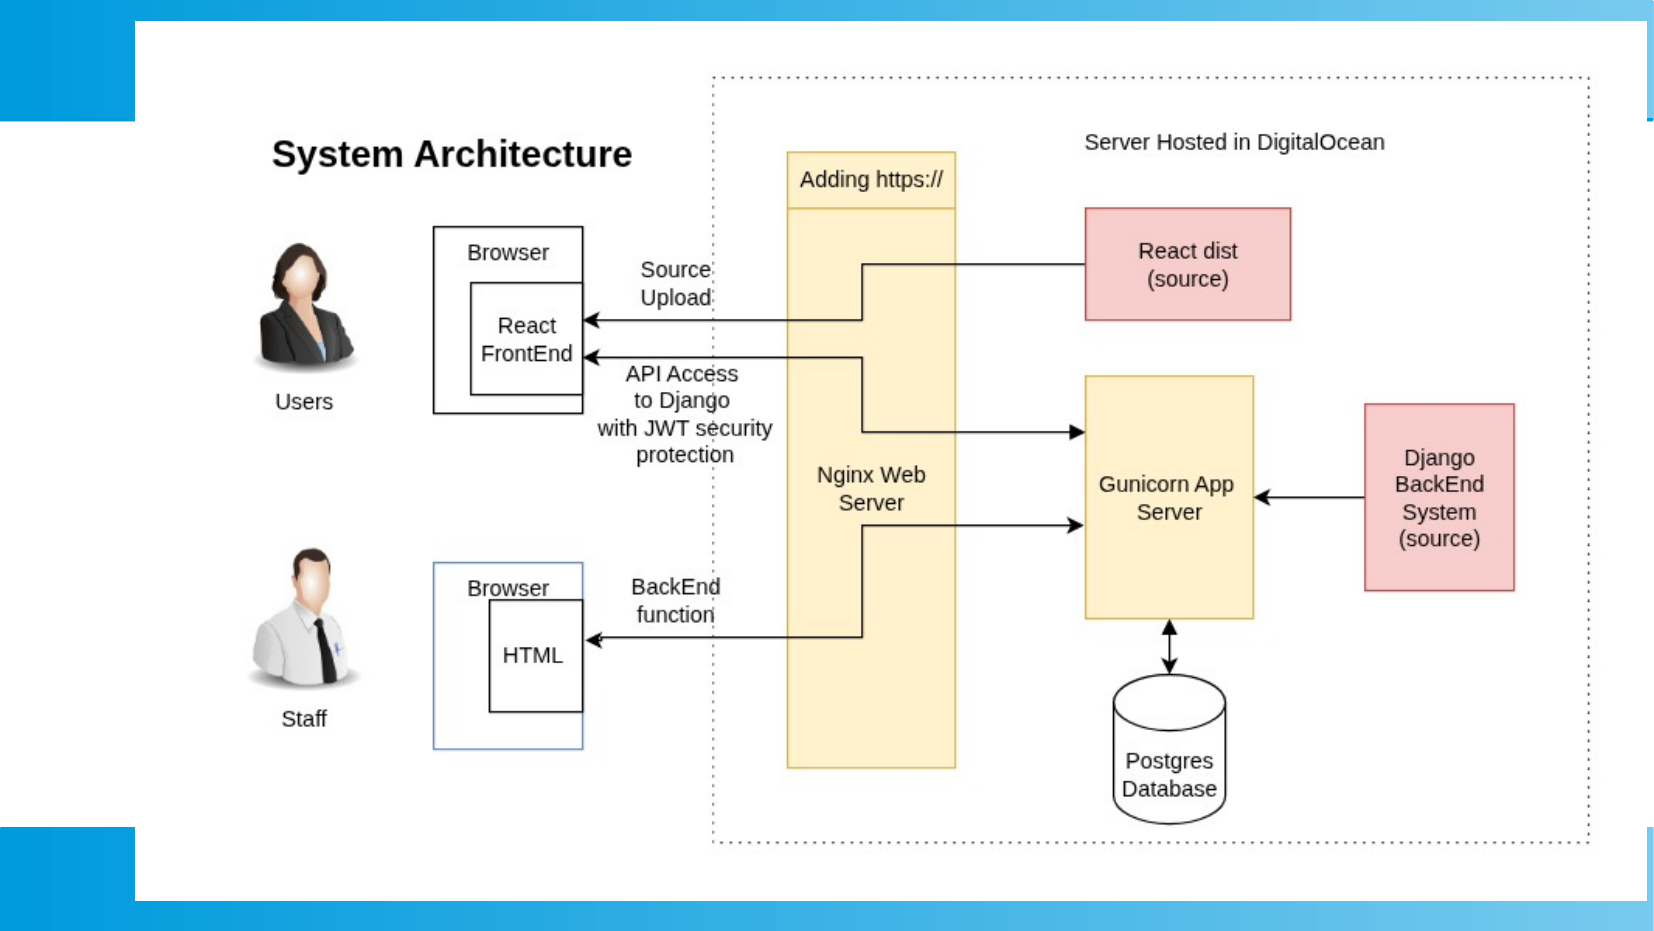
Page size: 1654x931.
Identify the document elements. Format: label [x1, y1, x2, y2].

picture [135, 21, 1651, 901]
